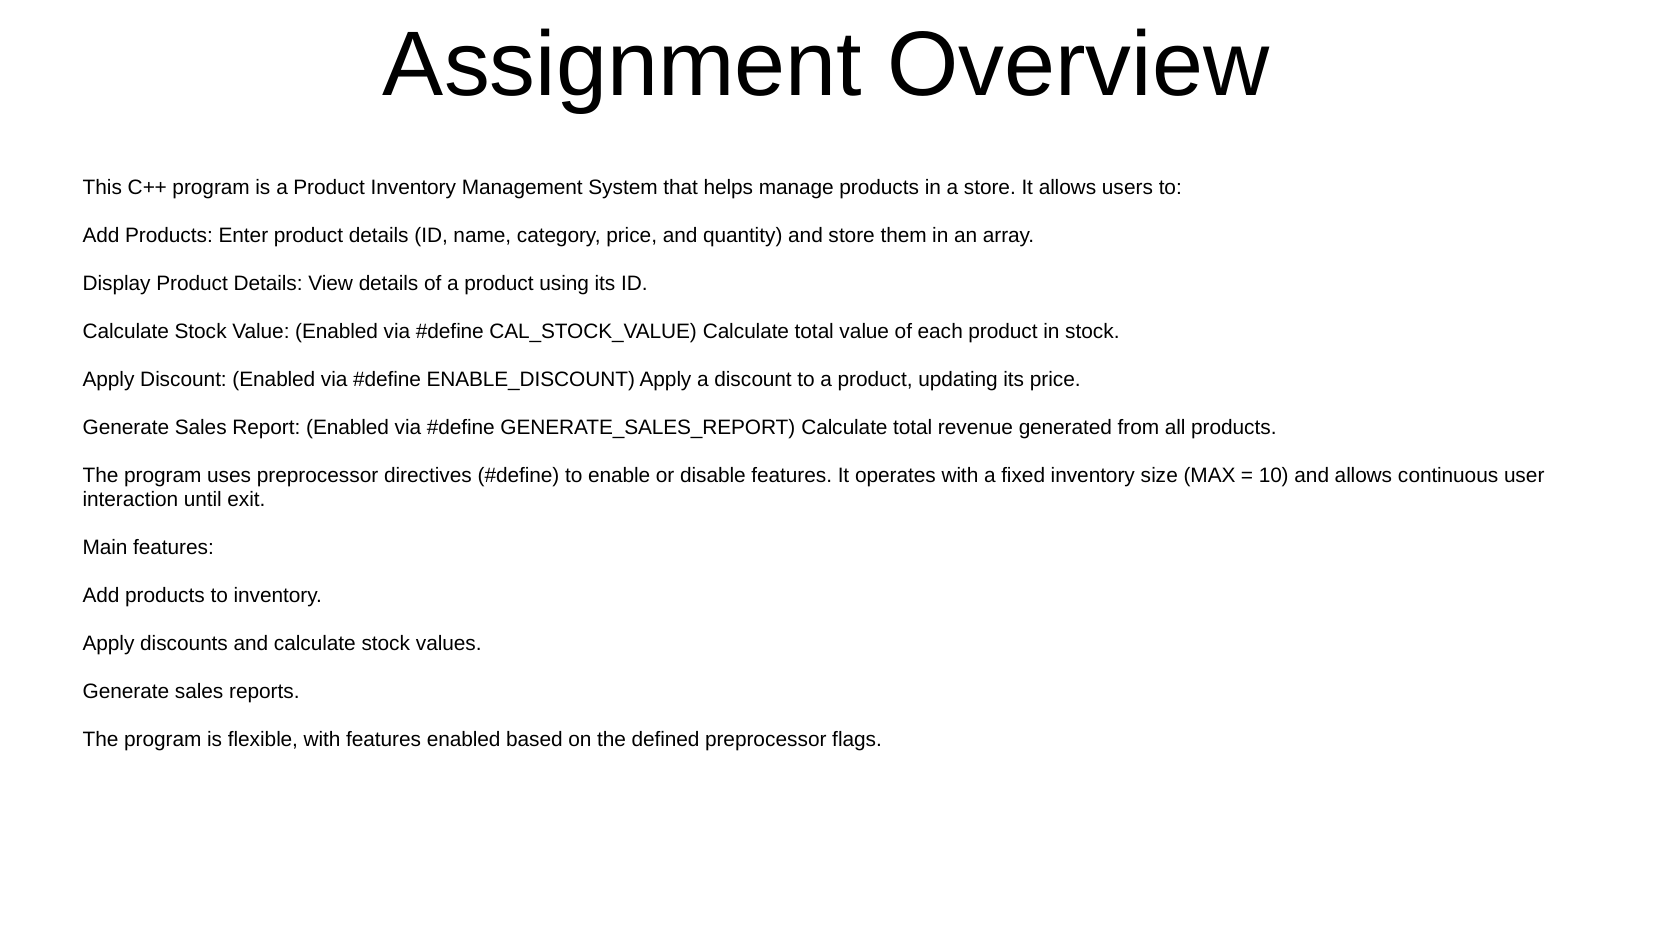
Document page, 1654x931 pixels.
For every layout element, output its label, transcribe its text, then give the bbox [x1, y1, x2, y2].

title Assignment Overview [82, 12, 1571, 175]
subtitle This C++ program is a Product Inventory Management System that helps manage products in a store. It allows users to: Add Products: Enter product details (ID, name, category, price, and quantity) and store them in an array. Display Product Details: View details of a product using its ID. Calculate Stock Value: (Enabled via #define CAL_STOCK_VALUE) Calculate total value of each product in stock. Apply Discount: (Enabled via #define ENABLE_DISCOUNT) Apply a discount to a product, updating its price. Generate Sales Report: (Enabled via #define GENERATE_SALES_REPORT) Calculate total revenue generated from all products. The program uses preprocessor directives (#define) to enable or disable features. It operates with a fixed inventory size (MAX = 10) and allows continuous user interaction until exit. Main features: Add products to inventory. Apply discounts and calculate stock values. Generate sales reports. The program is flexible, with features enabled based on the defined preprocessor flags. [82, 175, 1571, 800]
